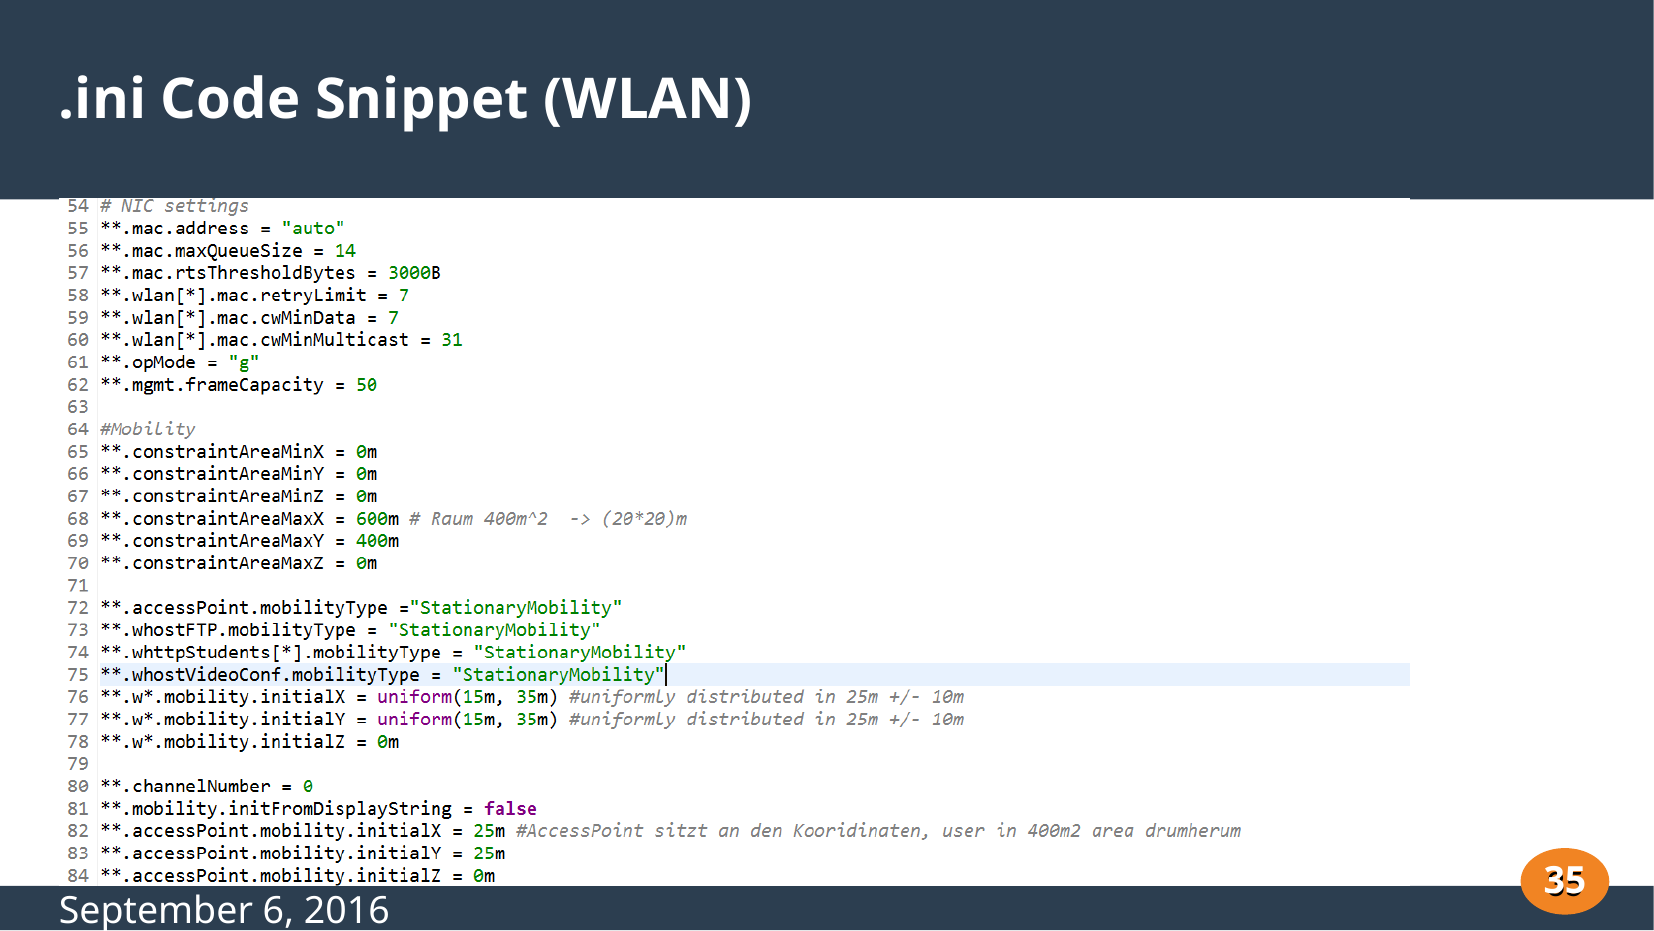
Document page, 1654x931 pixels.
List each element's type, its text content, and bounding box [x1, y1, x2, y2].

text_box 38 [1505, 837, 1625, 926]
picture [59, 198, 1410, 886]
text_box September 6, 2016 [59, 886, 532, 931]
title .ini Code Snippet (WLAN) [59, 37, 1595, 155]
